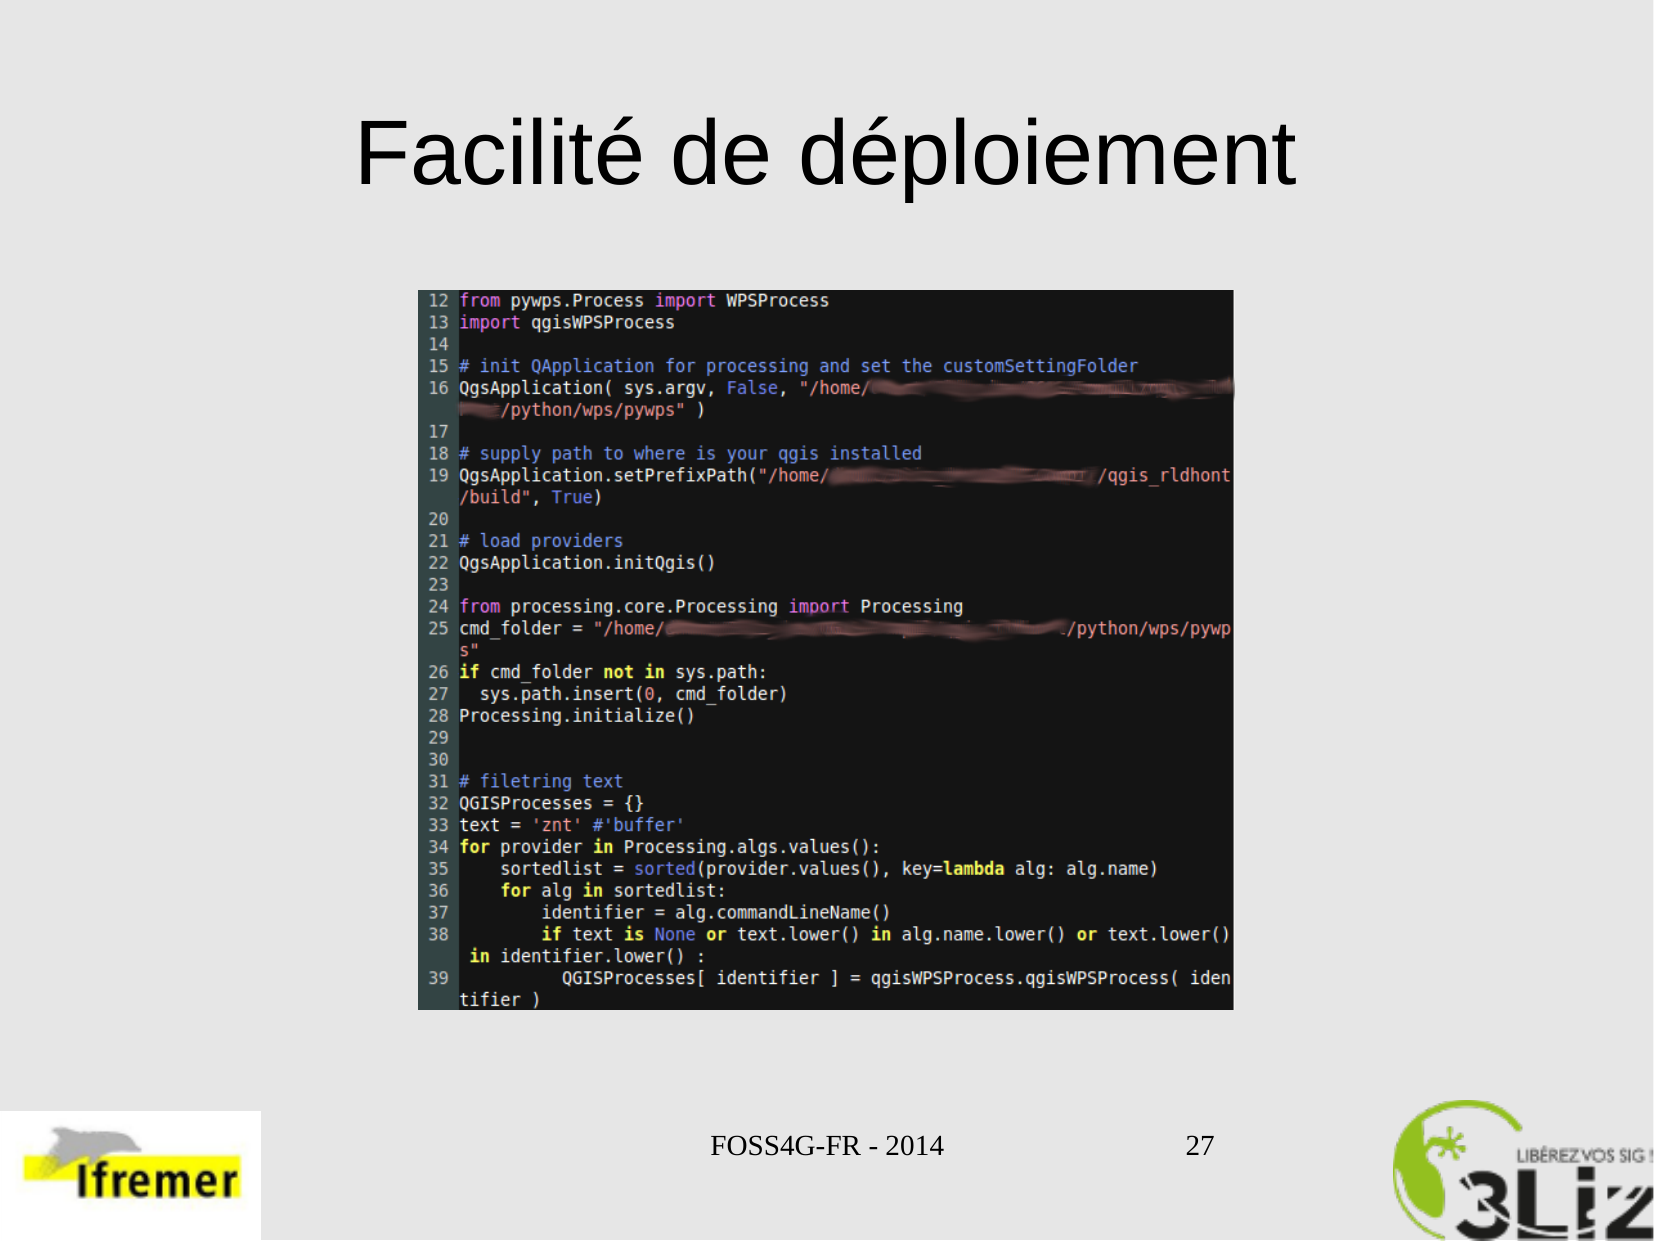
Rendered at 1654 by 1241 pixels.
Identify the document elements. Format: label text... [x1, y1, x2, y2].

picture [1393, 1100, 1654, 1241]
picture [418, 290, 1235, 1010]
title Facilité de déploiement [82, 49, 1571, 257]
picture [0, 1111, 261, 1241]
